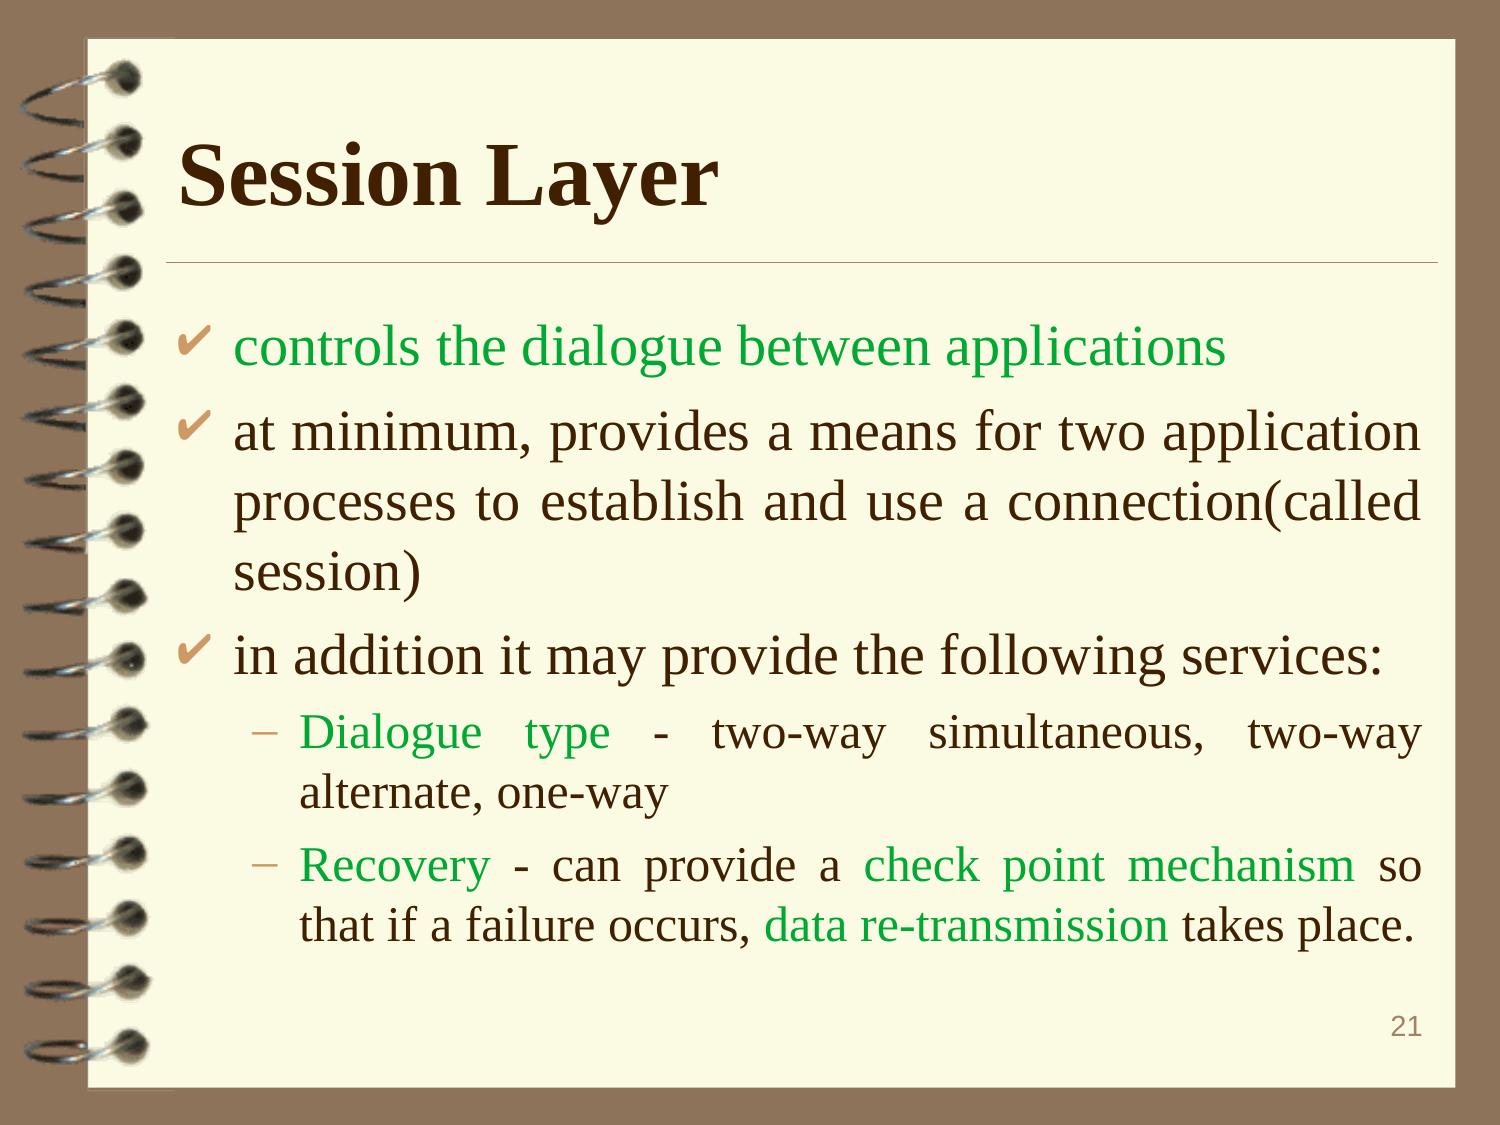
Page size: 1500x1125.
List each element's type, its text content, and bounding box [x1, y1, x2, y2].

title Session Layer [162, 74, 1438, 263]
list controls the dialogue between applications at minimum, provides a means for two application processes to establish and use a connection(called session) in addition it may provide the following services: Dialogue type - two-way simultaneous, two-way alternate, one-way Recovery - can provide a check point mechanism so that if a failure occurs, data re-transmission takes place. [162, 299, 1438, 976]
picture [0, 0, 175, 1125]
